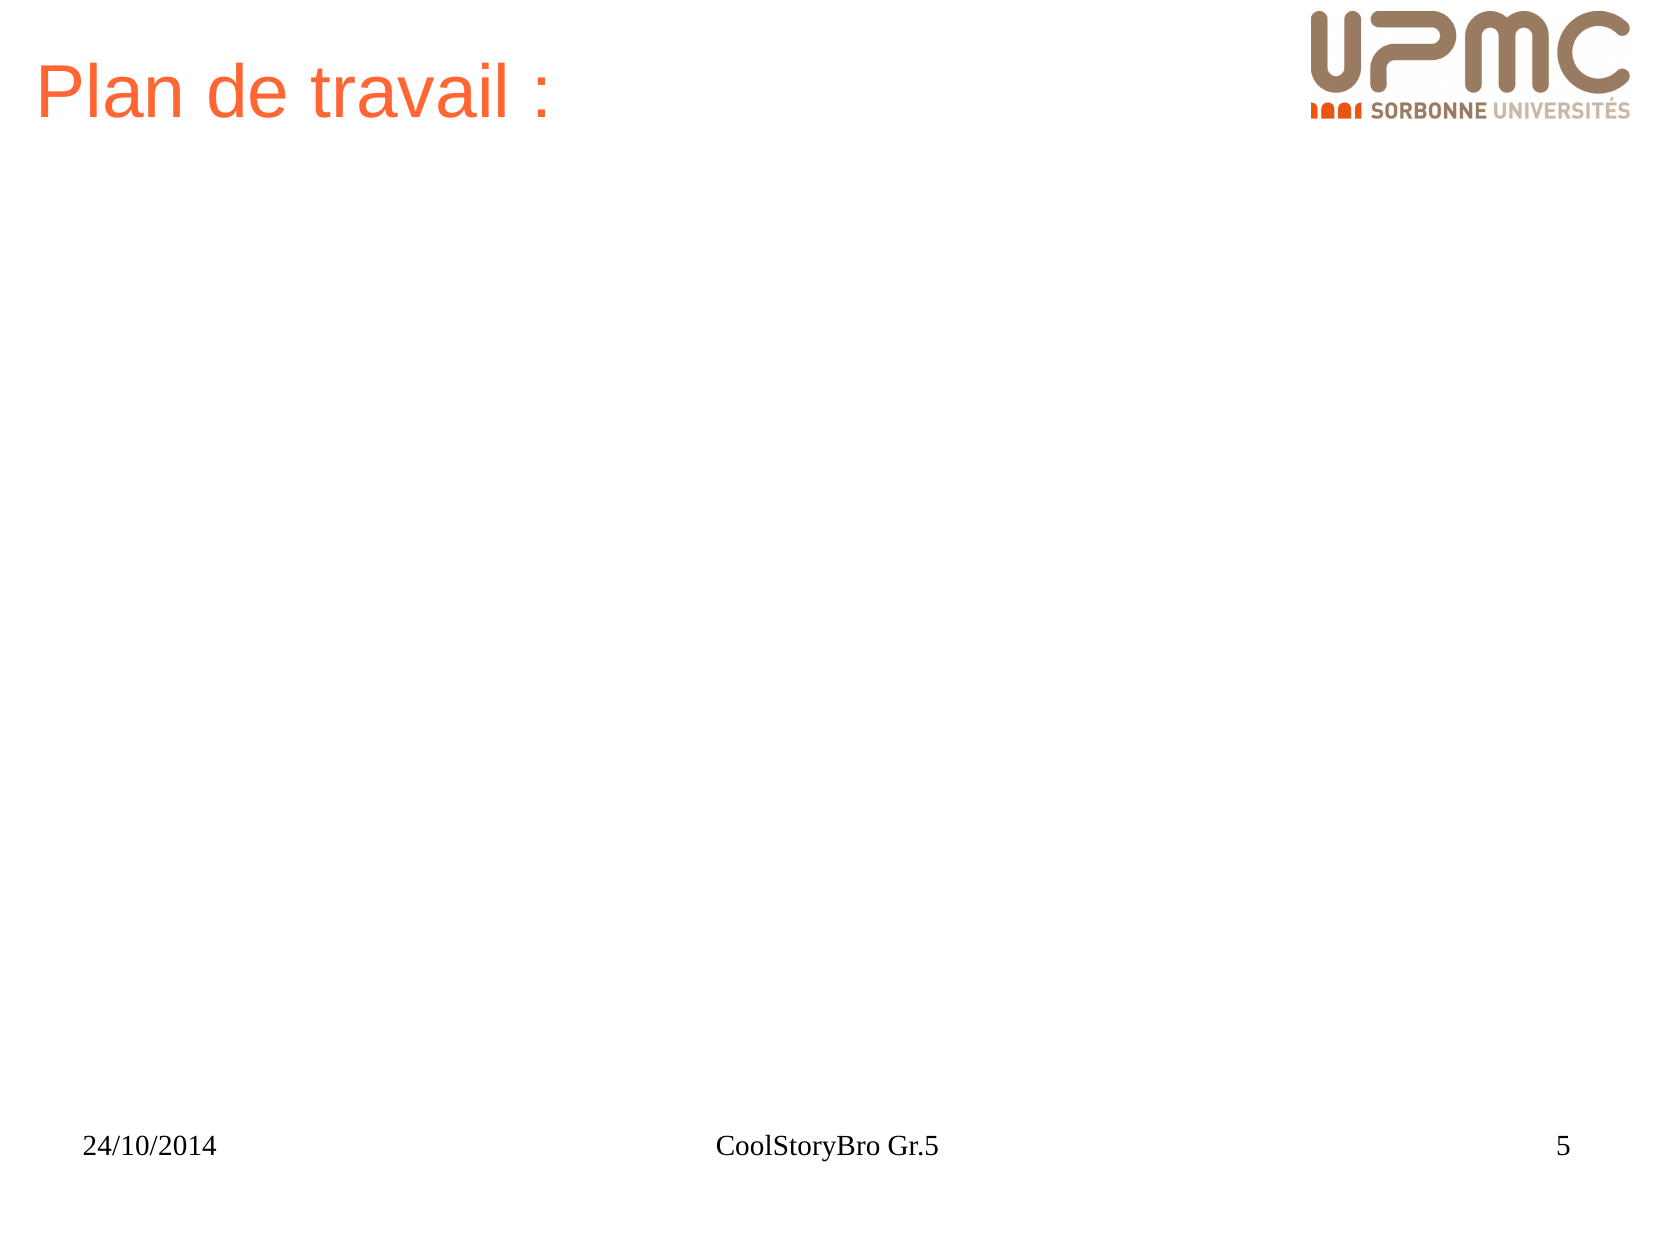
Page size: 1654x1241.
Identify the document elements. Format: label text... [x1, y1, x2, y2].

picture [1311, 11, 1630, 120]
title Plan de travail : [35, 23, 1241, 160]
